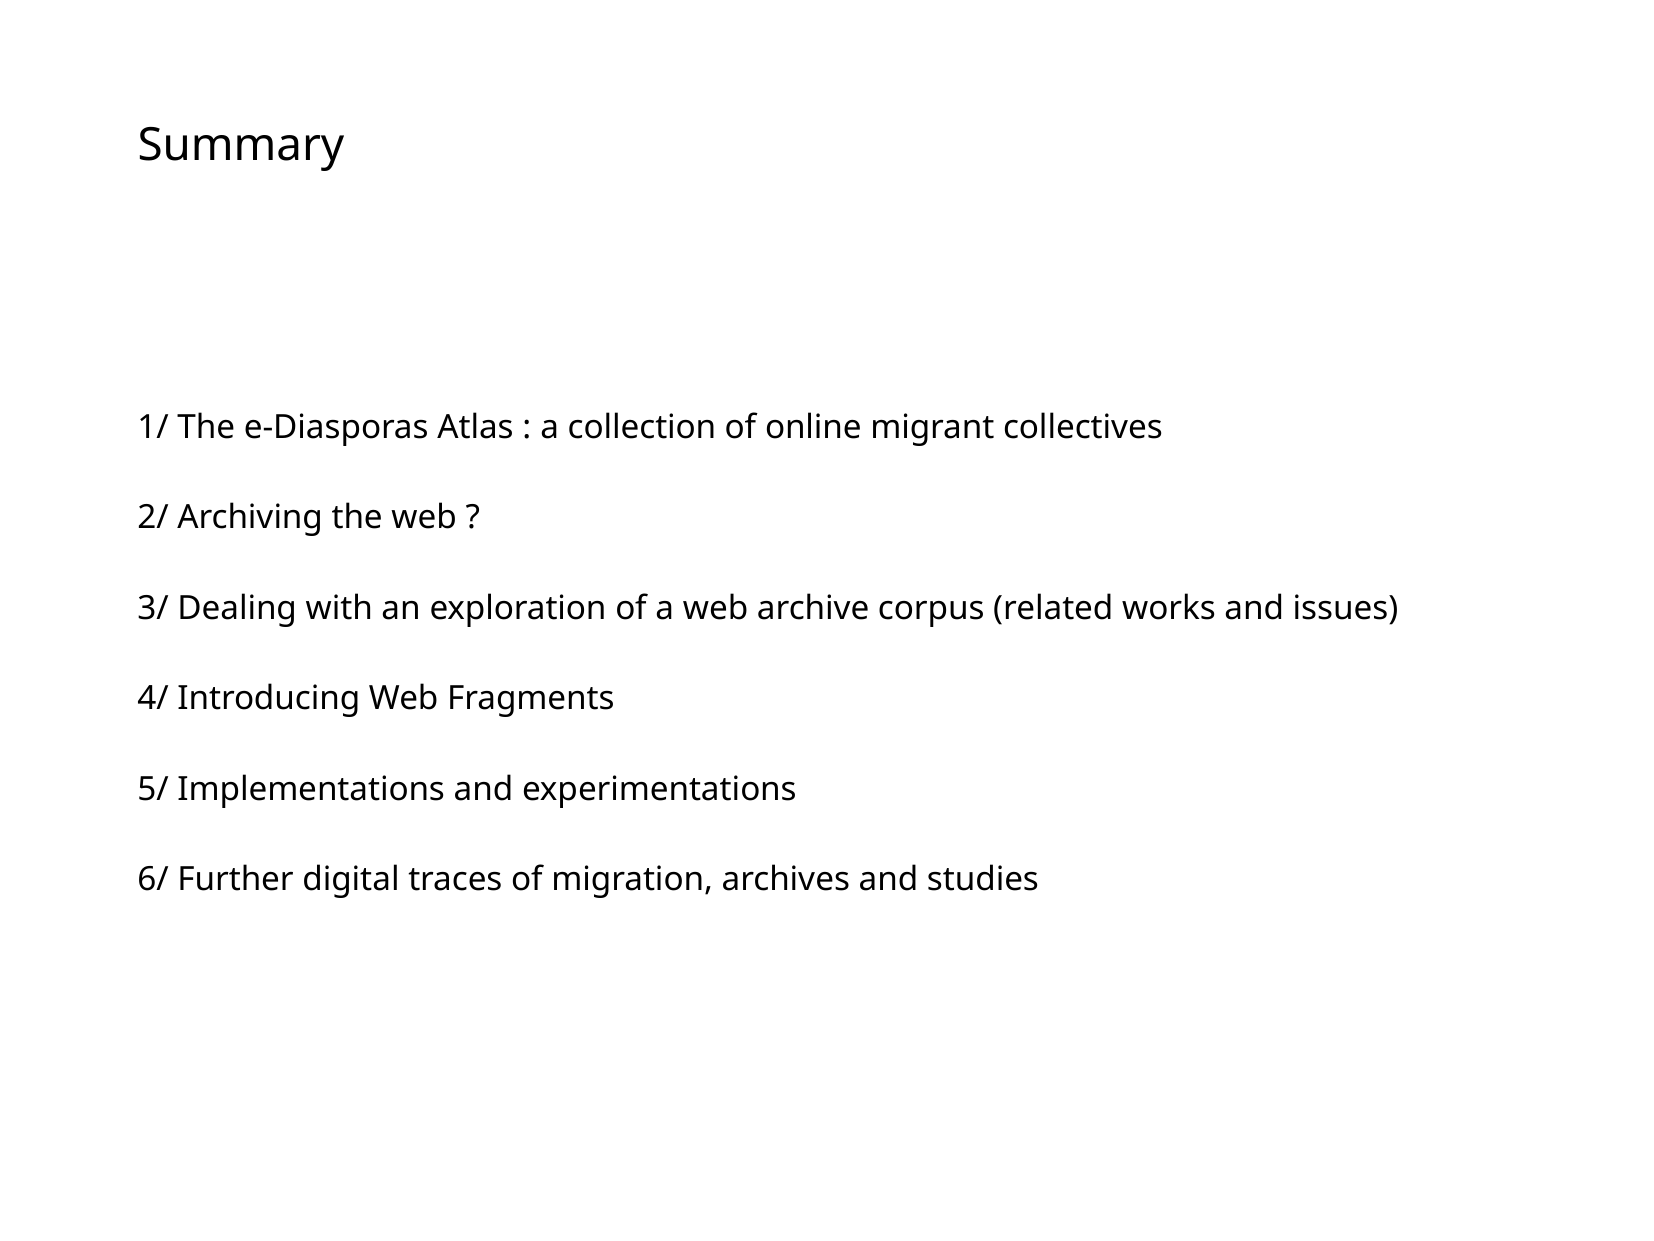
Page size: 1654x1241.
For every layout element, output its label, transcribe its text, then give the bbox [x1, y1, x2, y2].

text_box Summary [123, 118, 368, 233]
text_box 1/ The e-Diasporas Atlas : a collection of online migrant collectives 2/ Archiving the web ? 3/ Dealing with an exploration of a web archive corpus (related works and issues) 4/ Introducing Web Fragments 5/ Implementations and experimentations 6/ Further digital traces of migration, archives and studies [122, 395, 1391, 845]
